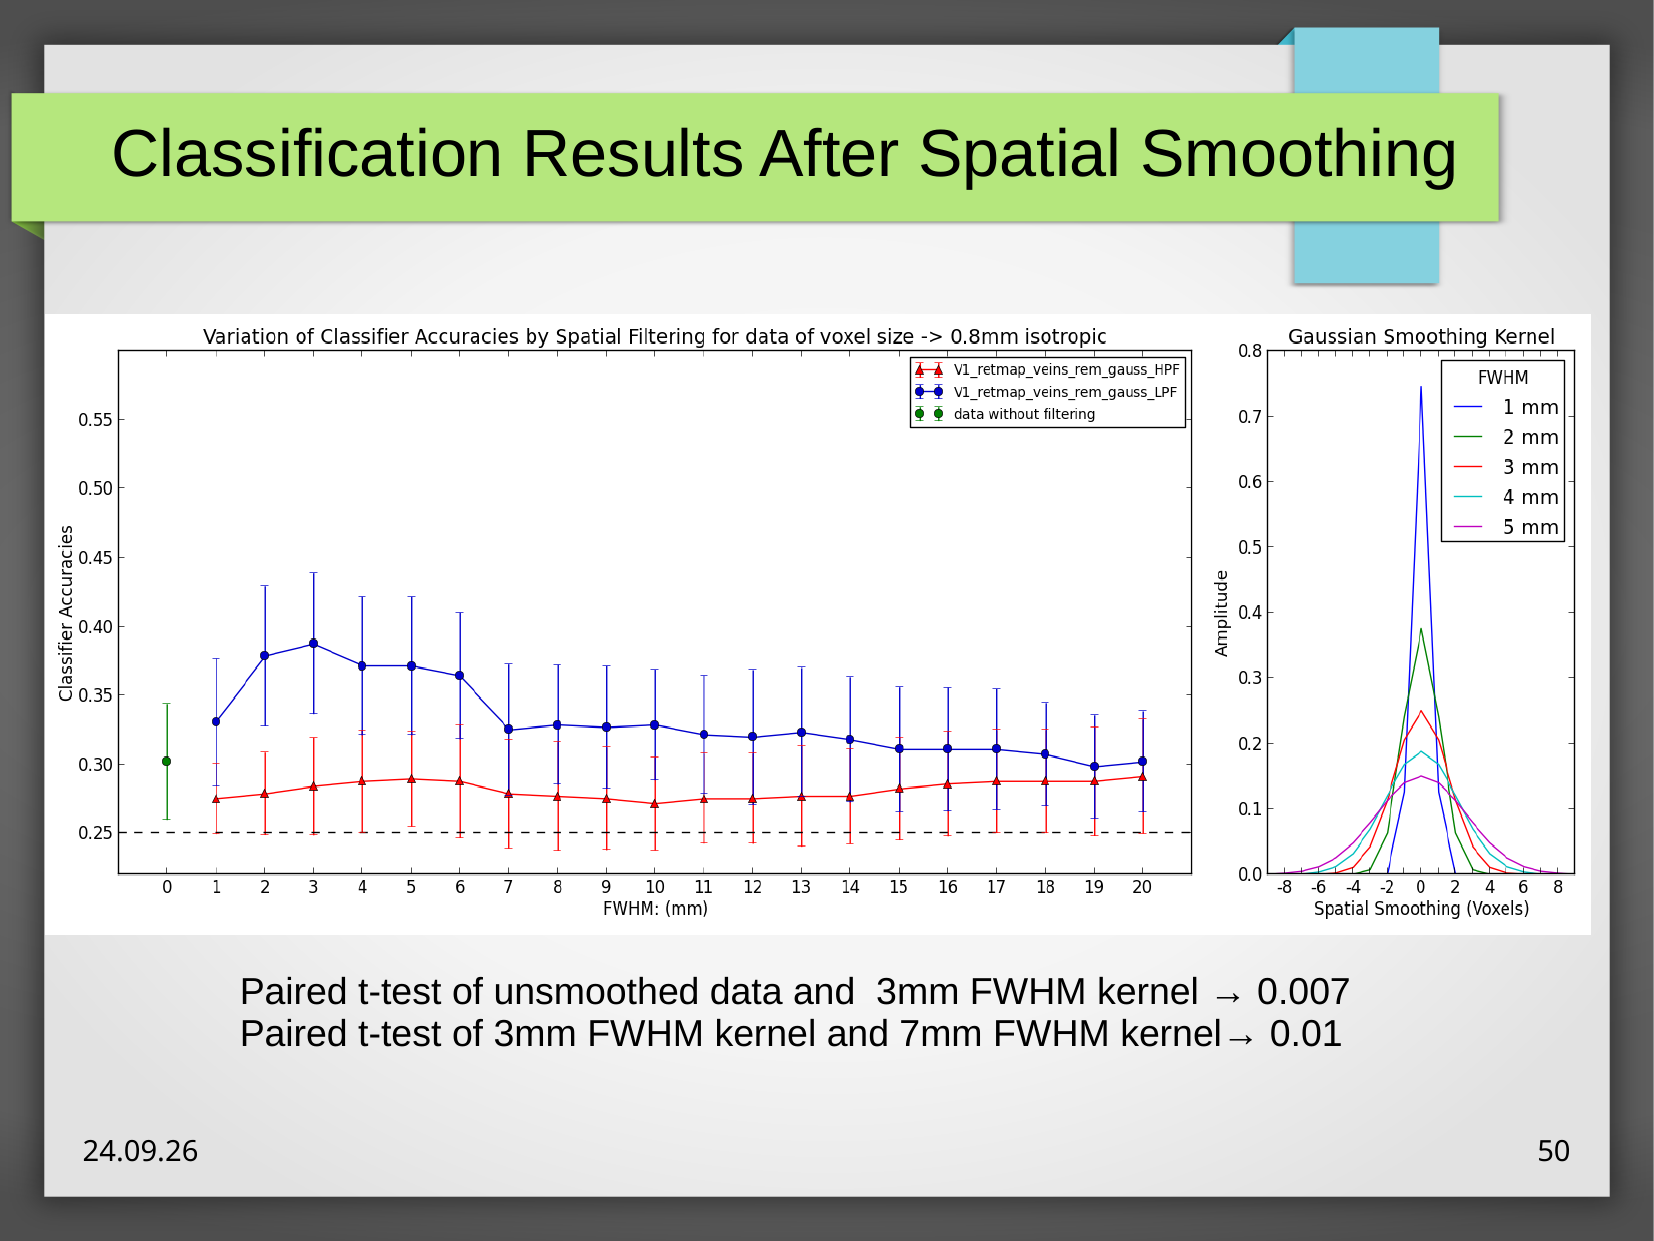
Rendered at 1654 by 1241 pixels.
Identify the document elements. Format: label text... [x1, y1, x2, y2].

title Classification Results After Spatial Smoothing [0, 49, 1571, 257]
text_box Paired t-test of unsmoothed data and 3mm FWHM kernel → 0.007 Paired t-test of 3mm FWHM kernel and 7mm FWHM kernel→ 0.01 [225, 963, 1396, 1156]
picture [0, 0, 1654, 1241]
